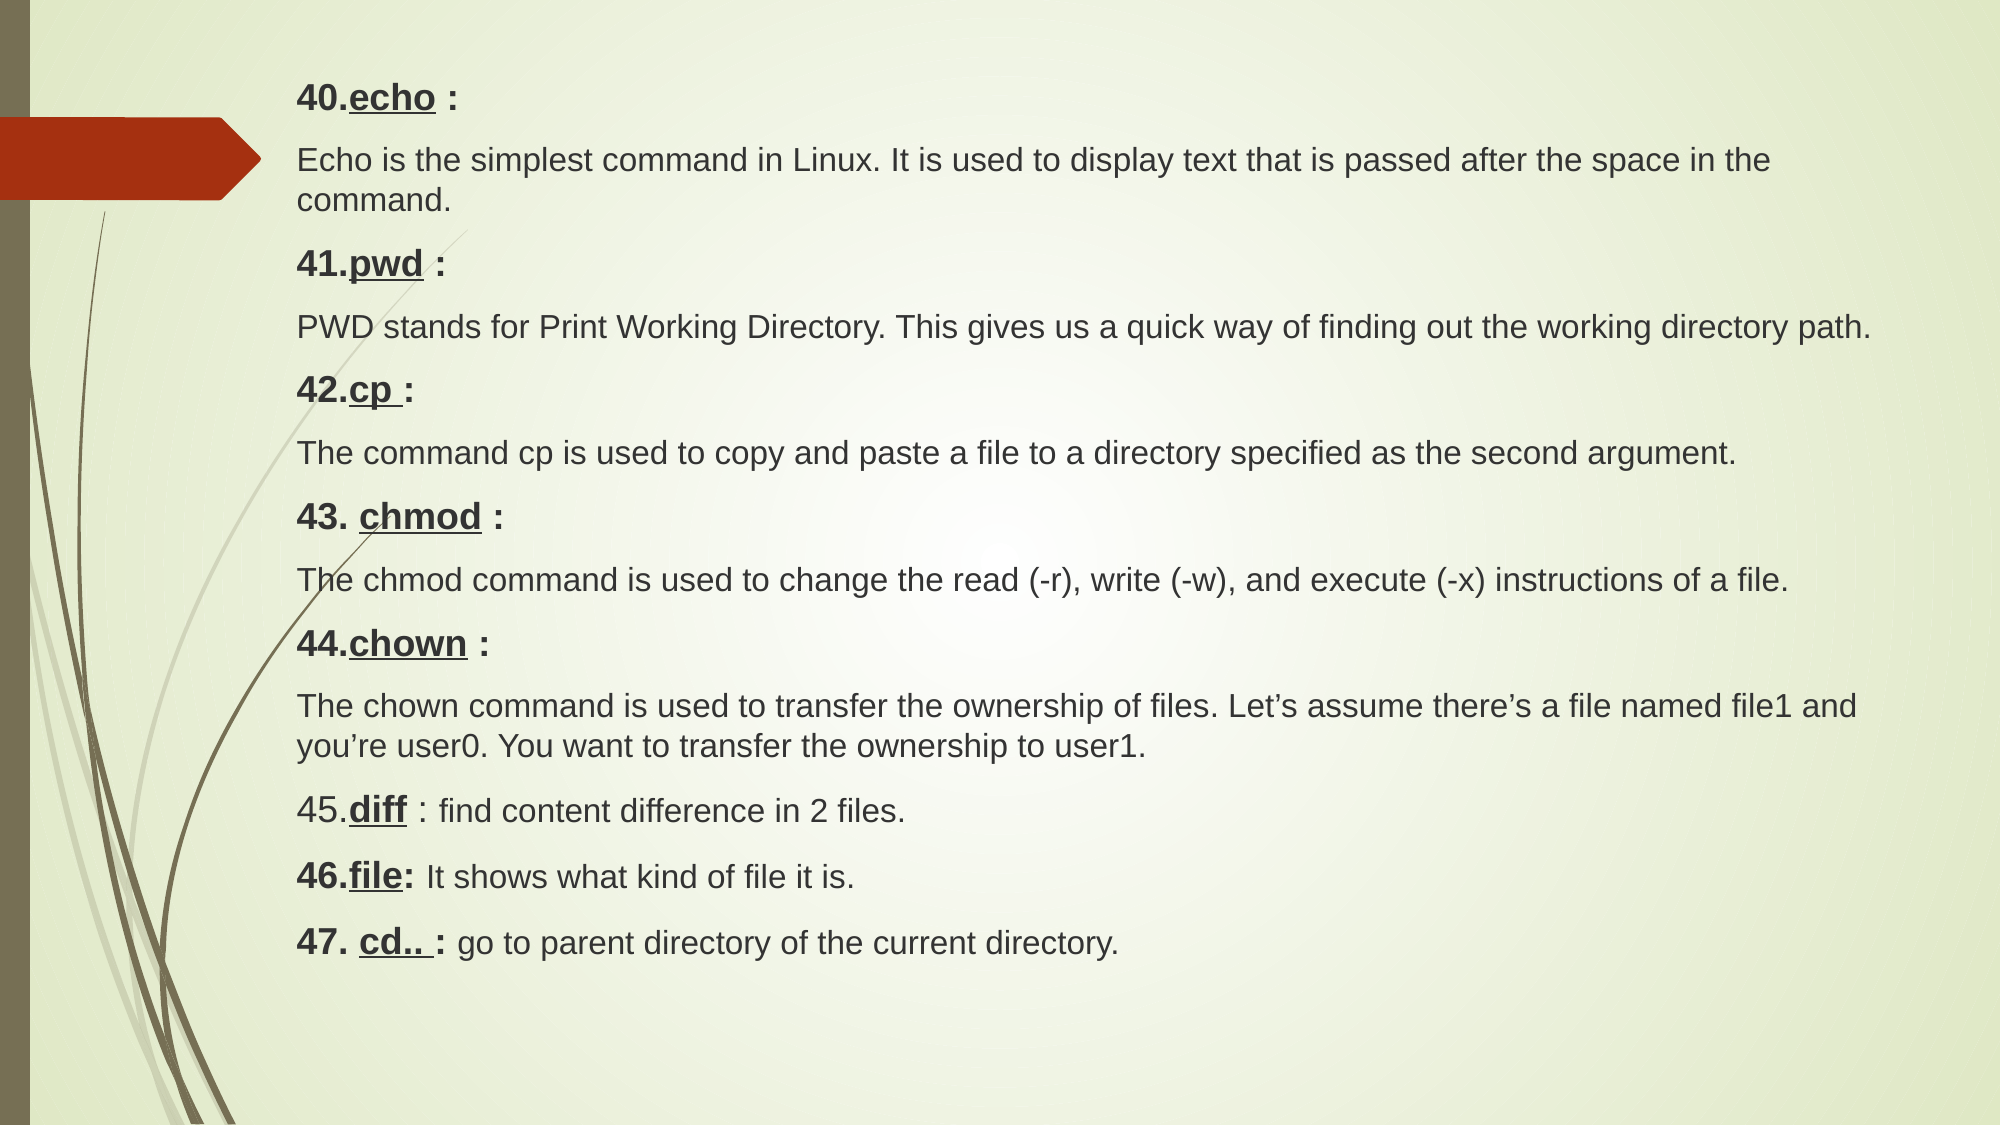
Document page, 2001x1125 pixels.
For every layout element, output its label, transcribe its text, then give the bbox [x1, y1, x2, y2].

list 40.echo : Echo is the simplest command in Linux. It is used to display text that is passed after the space in the command. 41.pwd : PWD stands for Print Working Directory. This gives us a quick way of finding out the working directory path. 42.cp : The command cp is used to copy and paste a file to a directory specified as the second argument. 43. chmod : The chmod command is used to change the read (-r), write (-w), and execute (-x) instructions of a file. 44.chown : The chown command is used to transfer the ownership of files. Let’s assume there’s a file named file1 and you’re user0. You want to transfer the ownership to user1. 45.diff : find content difference in 2 files. 46.file: It shows what kind of file it is. 47. cd.. : go to parent directory of the current directory. [281, 65, 1931, 1094]
